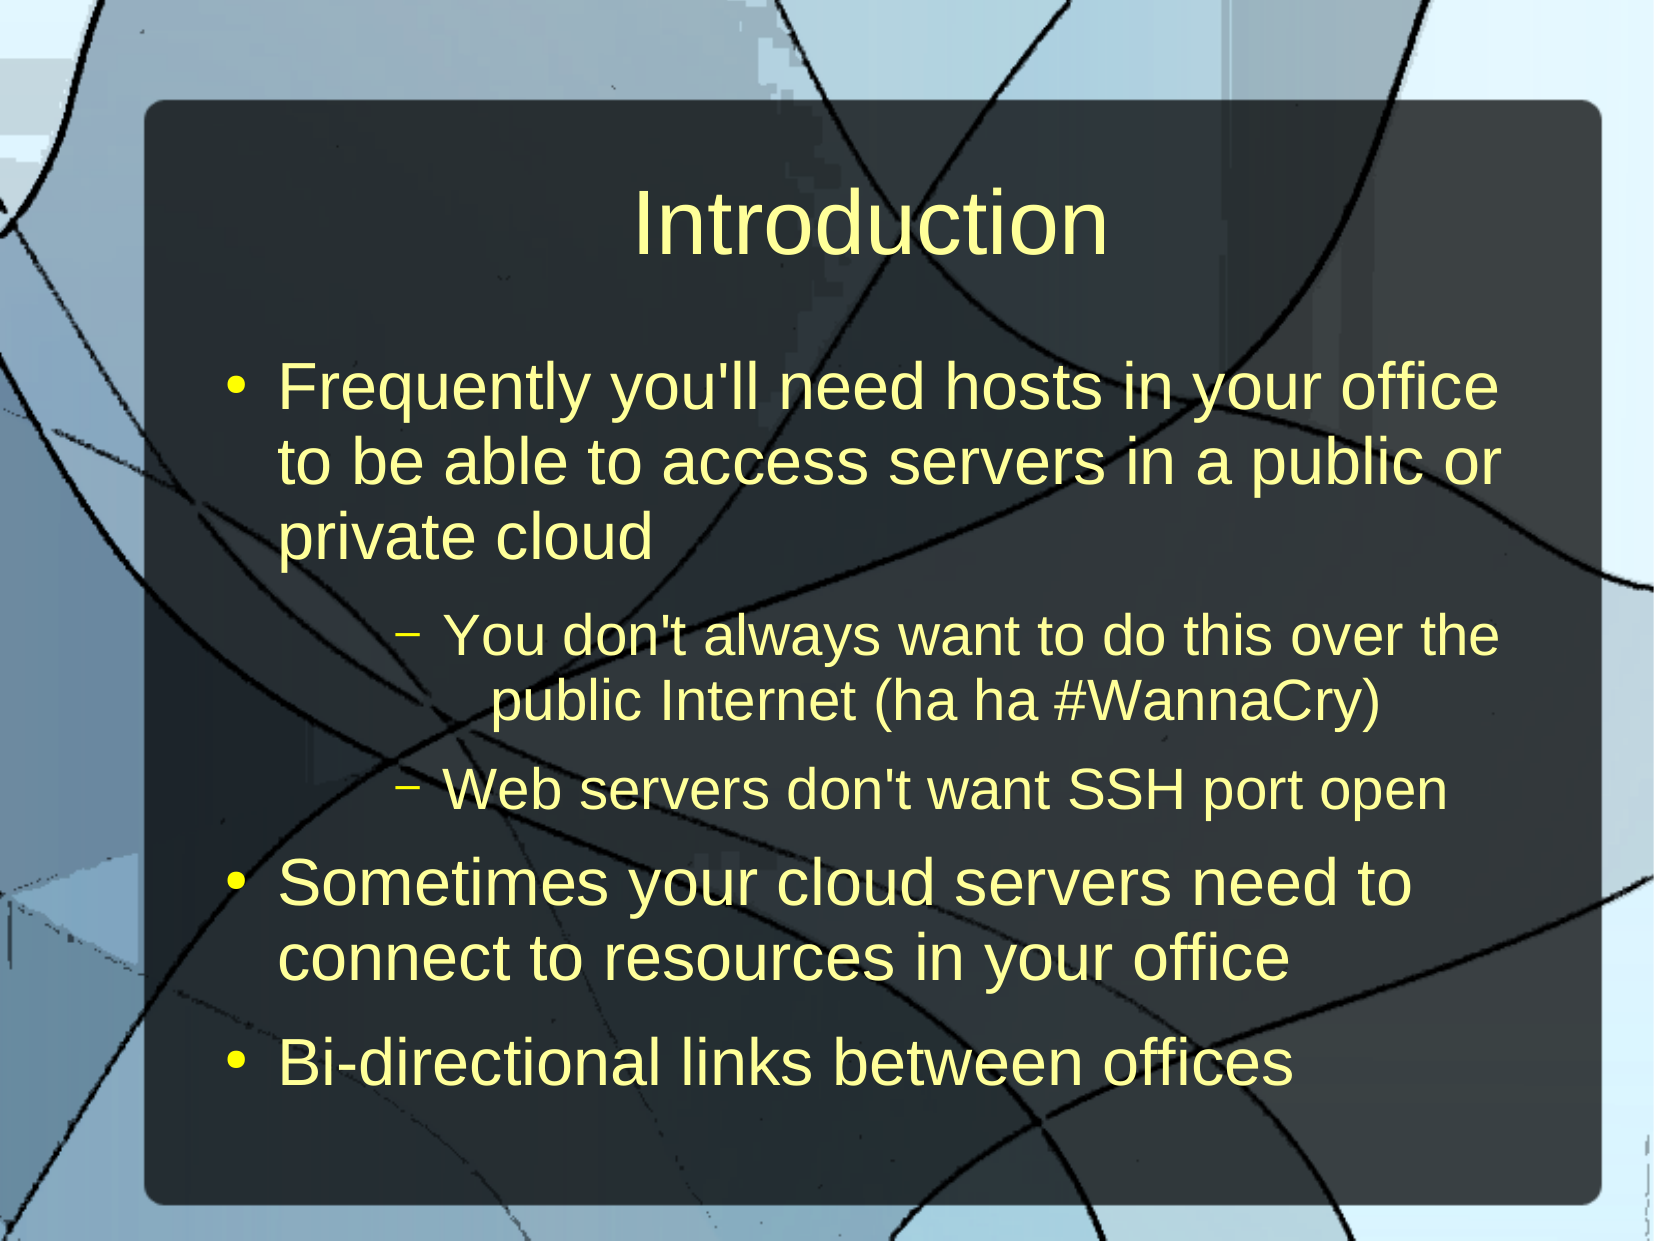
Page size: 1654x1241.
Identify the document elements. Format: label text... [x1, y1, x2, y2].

picture [0, 0, 1654, 1241]
title Introduction [159, 114, 1583, 331]
list Frequently you'll need hosts in your office to be able to access servers in a public or private cloud You don't always want to do this over the public Internet (ha ha #WannaCry) Web servers don't want SSH port open Sometimes your cloud servers need to connect to resources in your office Bi-directional links between offices [206, 349, 1571, 1100]
